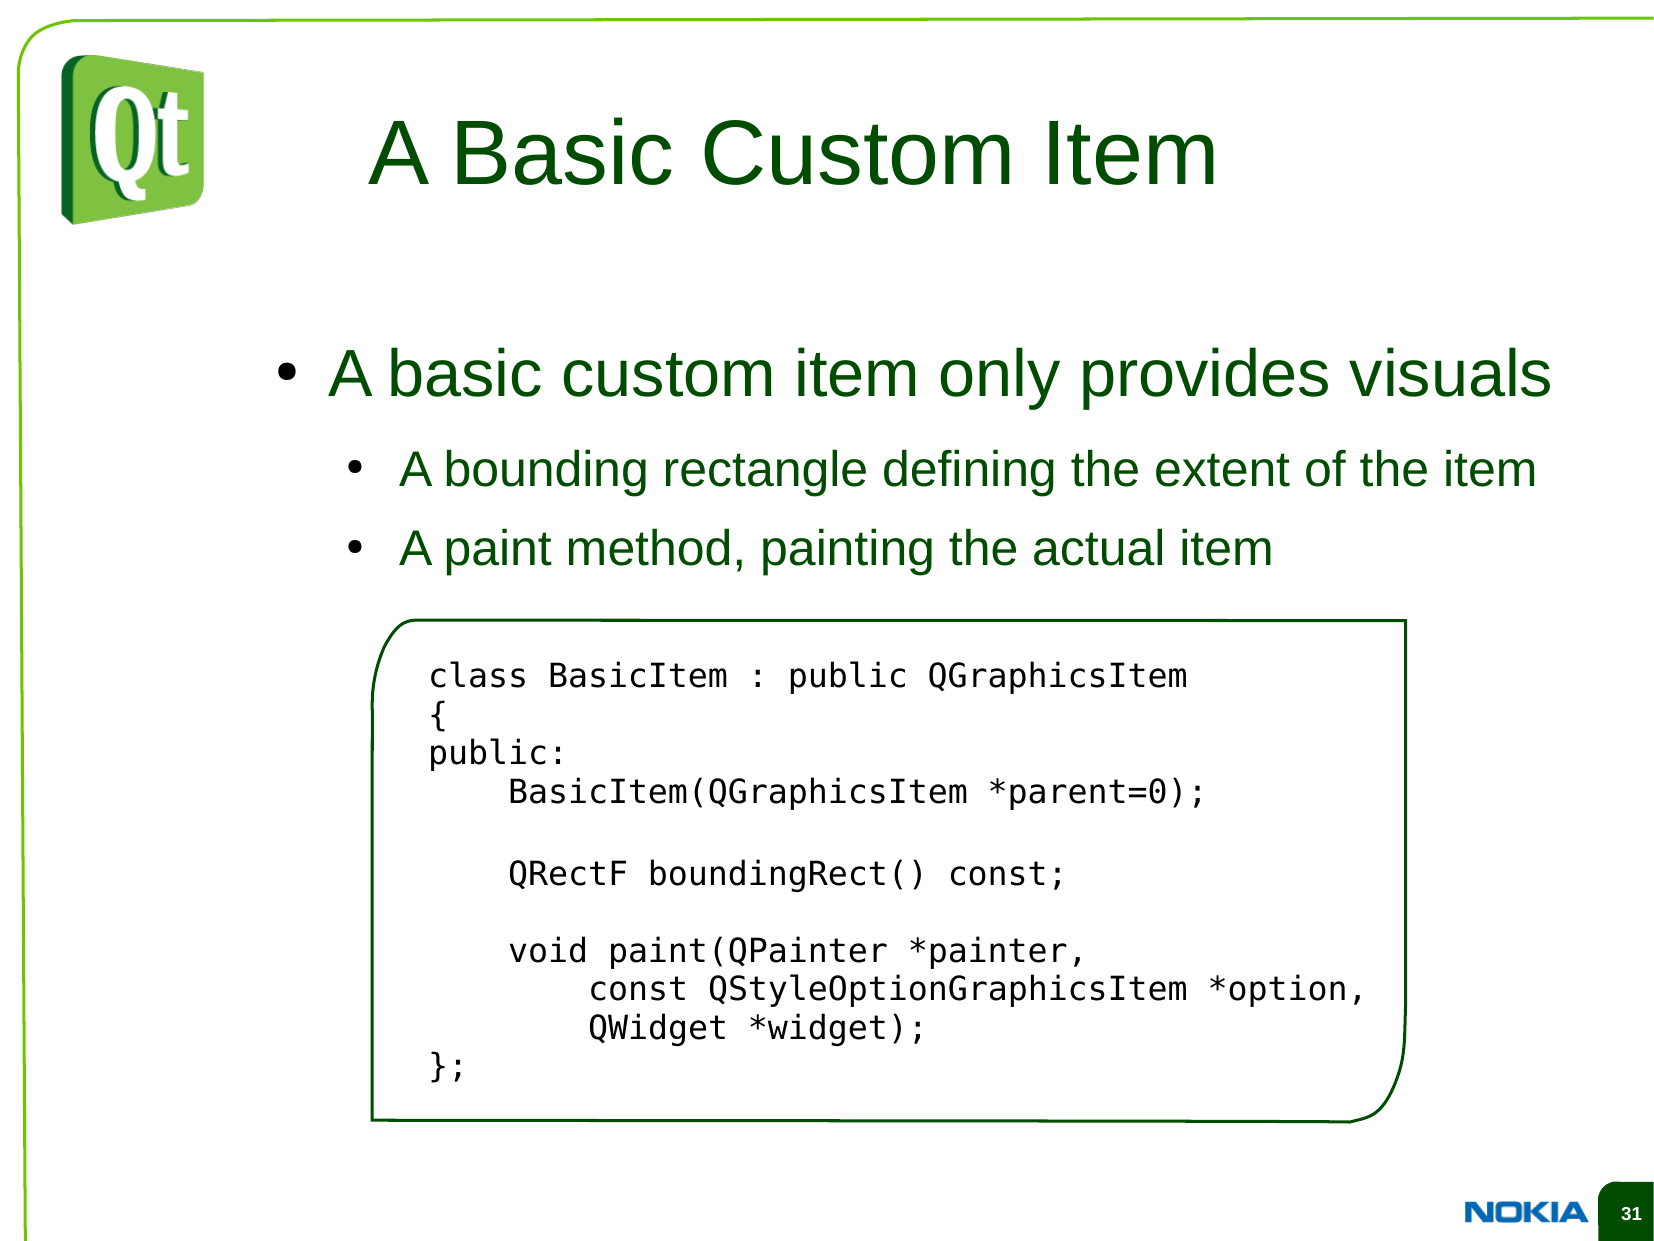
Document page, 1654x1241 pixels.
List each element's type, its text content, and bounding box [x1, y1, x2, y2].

list A basic custom item only provides visuals A bounding rectangle defining the extent of the item A paint method, painting the actual item [257, 336, 1577, 1156]
text_box class BasicItem : public QGraphicsItem { public: BasicItem(QGraphicsItem *parent=0); QRectF boundingRect() const; void paint(QPainter *painter, const QStyleOptionGraphicsItem *option, QWidget *widget); }; [413, 649, 1404, 1093]
picture [61, 55, 204, 225]
title A Basic Custom Item [257, 56, 1333, 250]
picture [1465, 1201, 1589, 1223]
